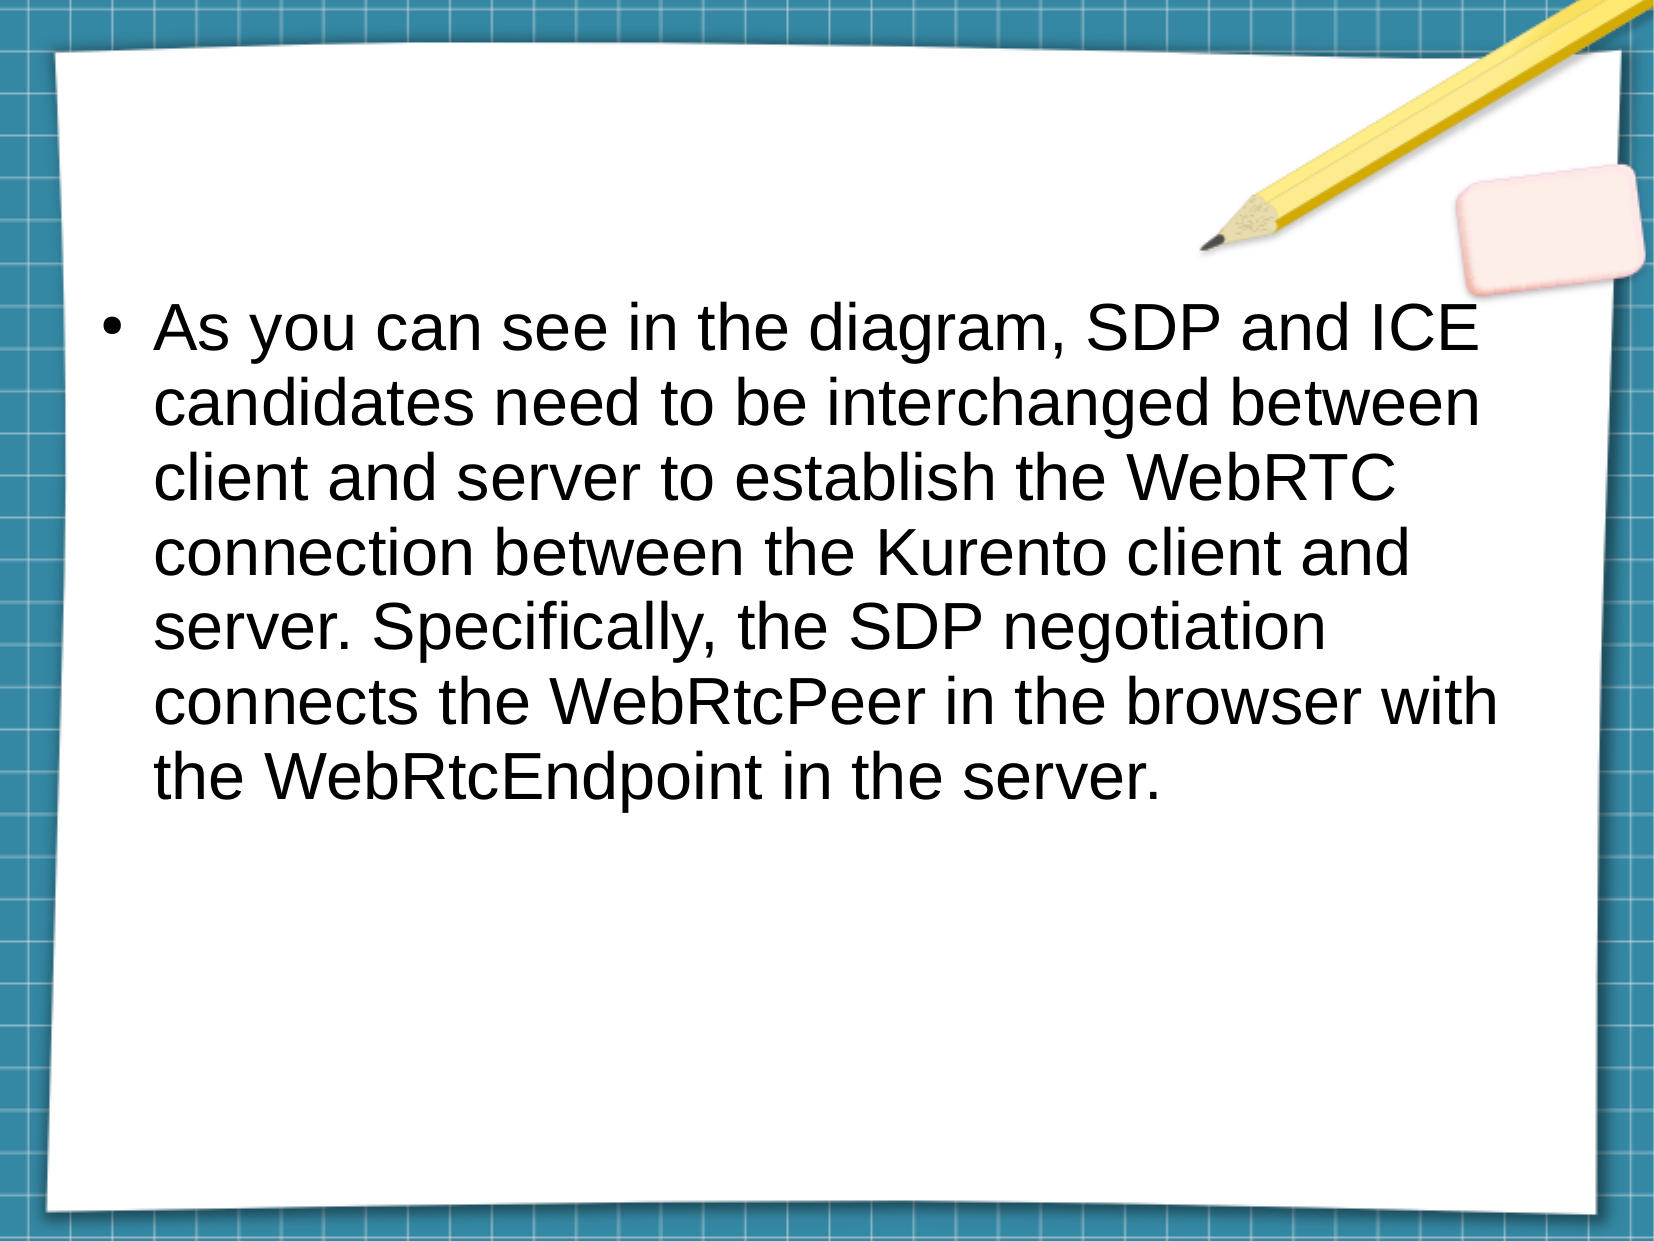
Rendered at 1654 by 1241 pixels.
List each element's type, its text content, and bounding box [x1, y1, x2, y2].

list As you can see in the diagram, SDP and ICE candidates need to be interchanged between client and server to establish the WebRTC connection between the Kurento client and server. Specifically, the SDP negotiation connects the WebRtcPeer in the browser with the WebRtcEndpoint in the server. [82, 290, 1571, 1010]
picture [0, 0, 1654, 1241]
